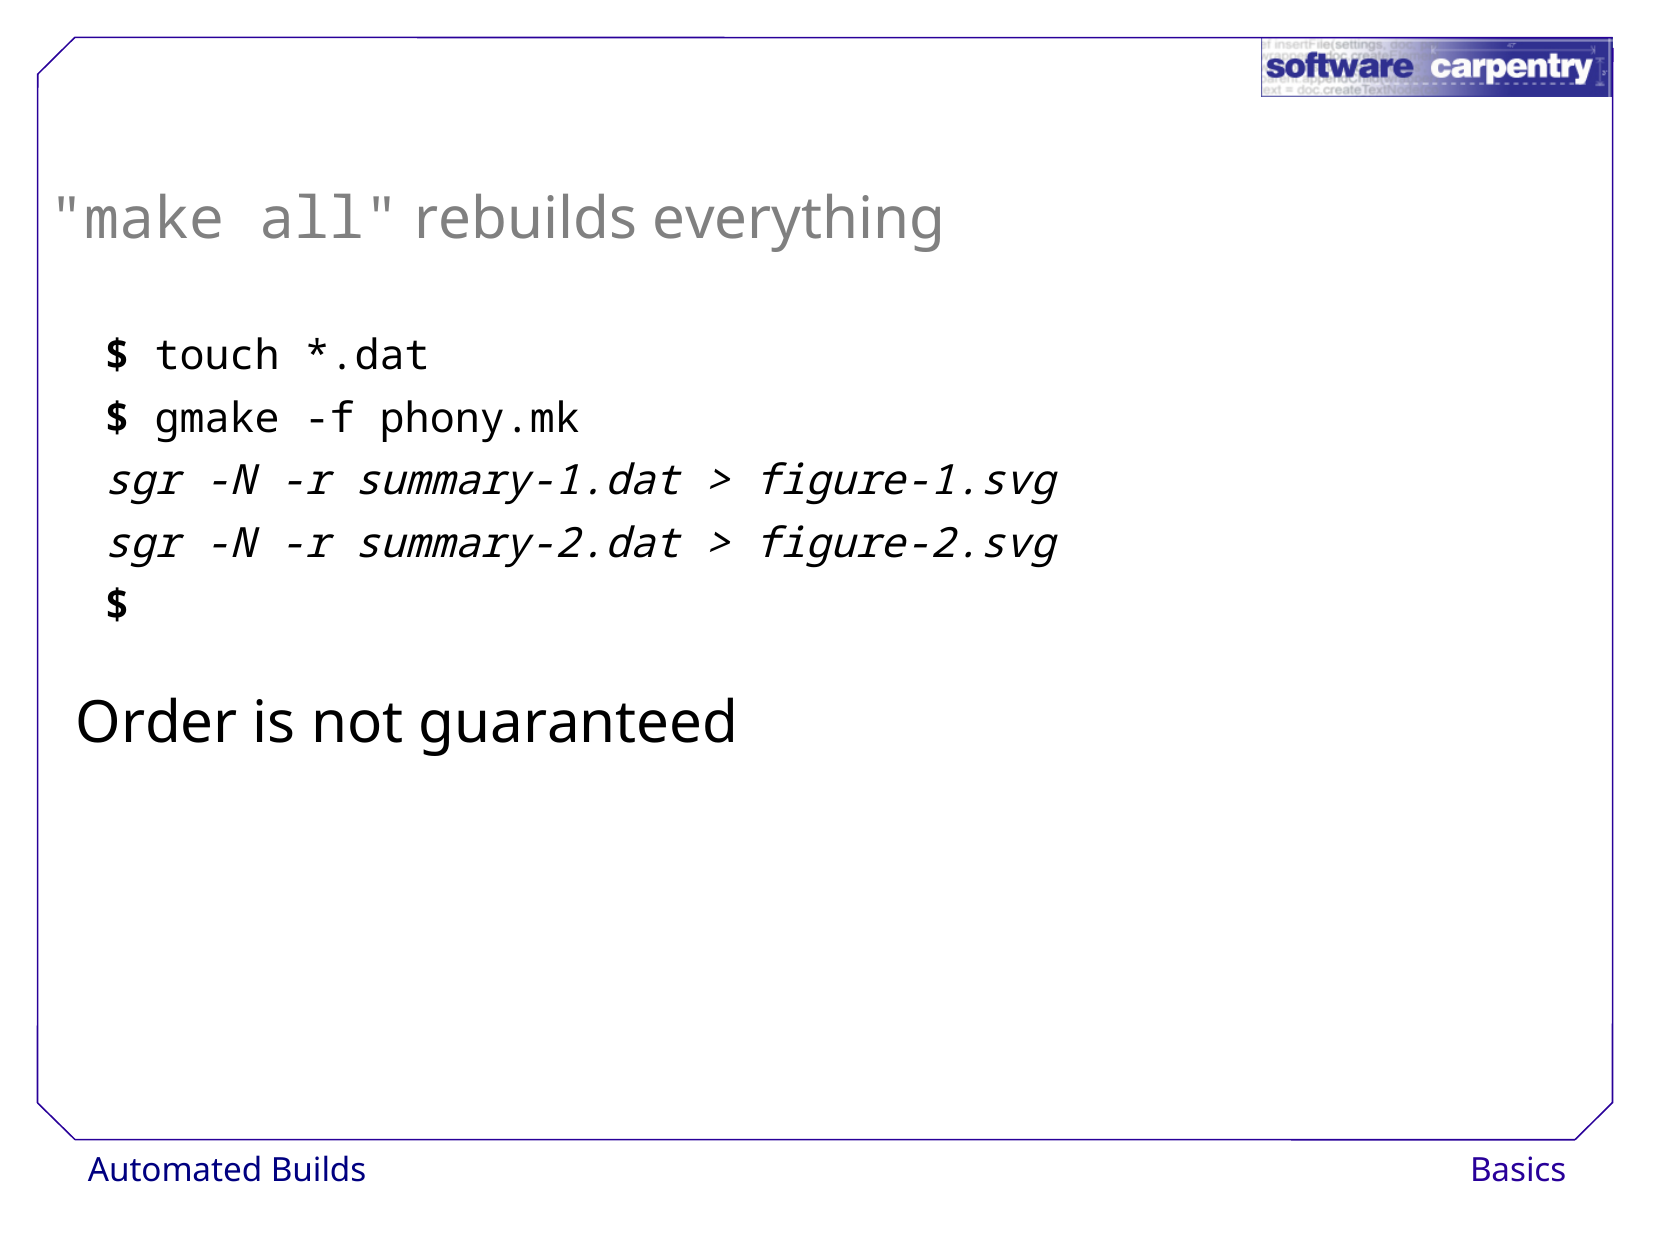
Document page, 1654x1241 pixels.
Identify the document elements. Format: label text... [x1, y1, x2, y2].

text_box Order is not guaranteed [60, 641, 904, 762]
text_box "make all" rebuilds everything [35, 138, 1111, 259]
picture [1261, 39, 1613, 97]
text_box $ touch *.dat $ gmake -f phony.mk sgr -N -r summary-1.dat > figure-1.svg sgr -N -r summary-2.dat > figure-2.svg $ [89, 308, 1512, 637]
